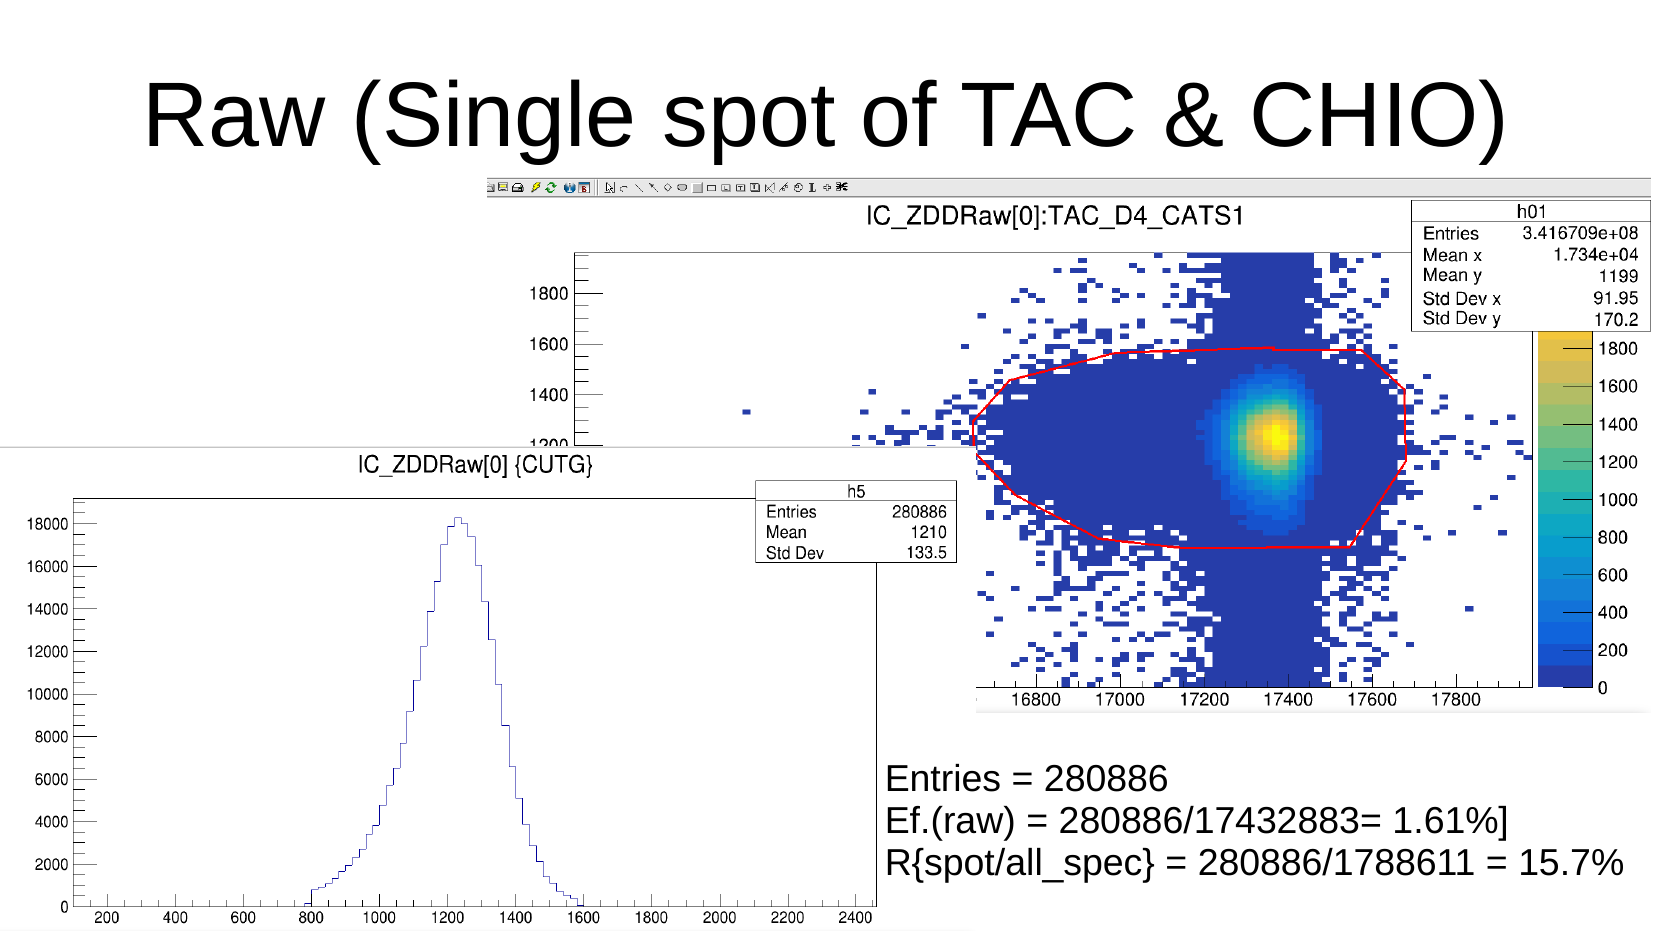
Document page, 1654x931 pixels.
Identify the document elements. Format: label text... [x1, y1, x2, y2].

text_box Entries = 280886 Ef.(raw) = 280886/17432883= 1.61%] R{spot/all_spec} = 280886/1788611 = 15.7% [870, 750, 1651, 931]
title Raw (Single spot of TAC & CHIO) [82, 37, 1571, 193]
picture [0, 177, 1651, 931]
